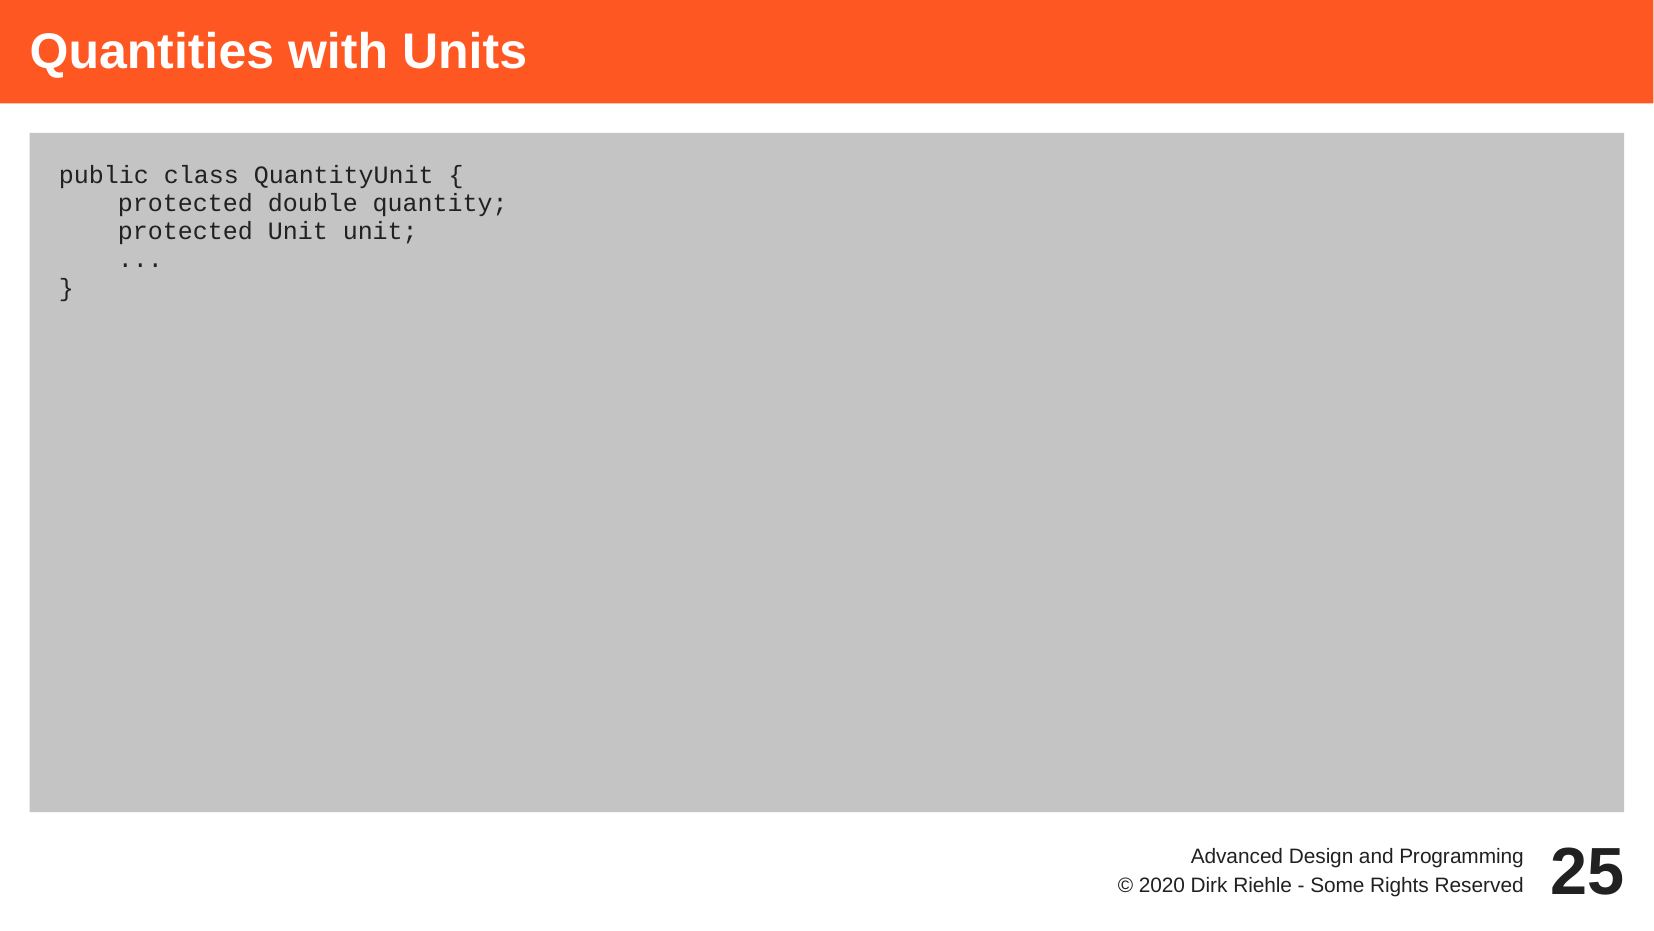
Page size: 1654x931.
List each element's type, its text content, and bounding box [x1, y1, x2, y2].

title Quantities with Units [0, 0, 1654, 104]
list public class QuantityUnit { protected double quantity; protected Unit unit; ... } [29, 132, 1625, 813]
